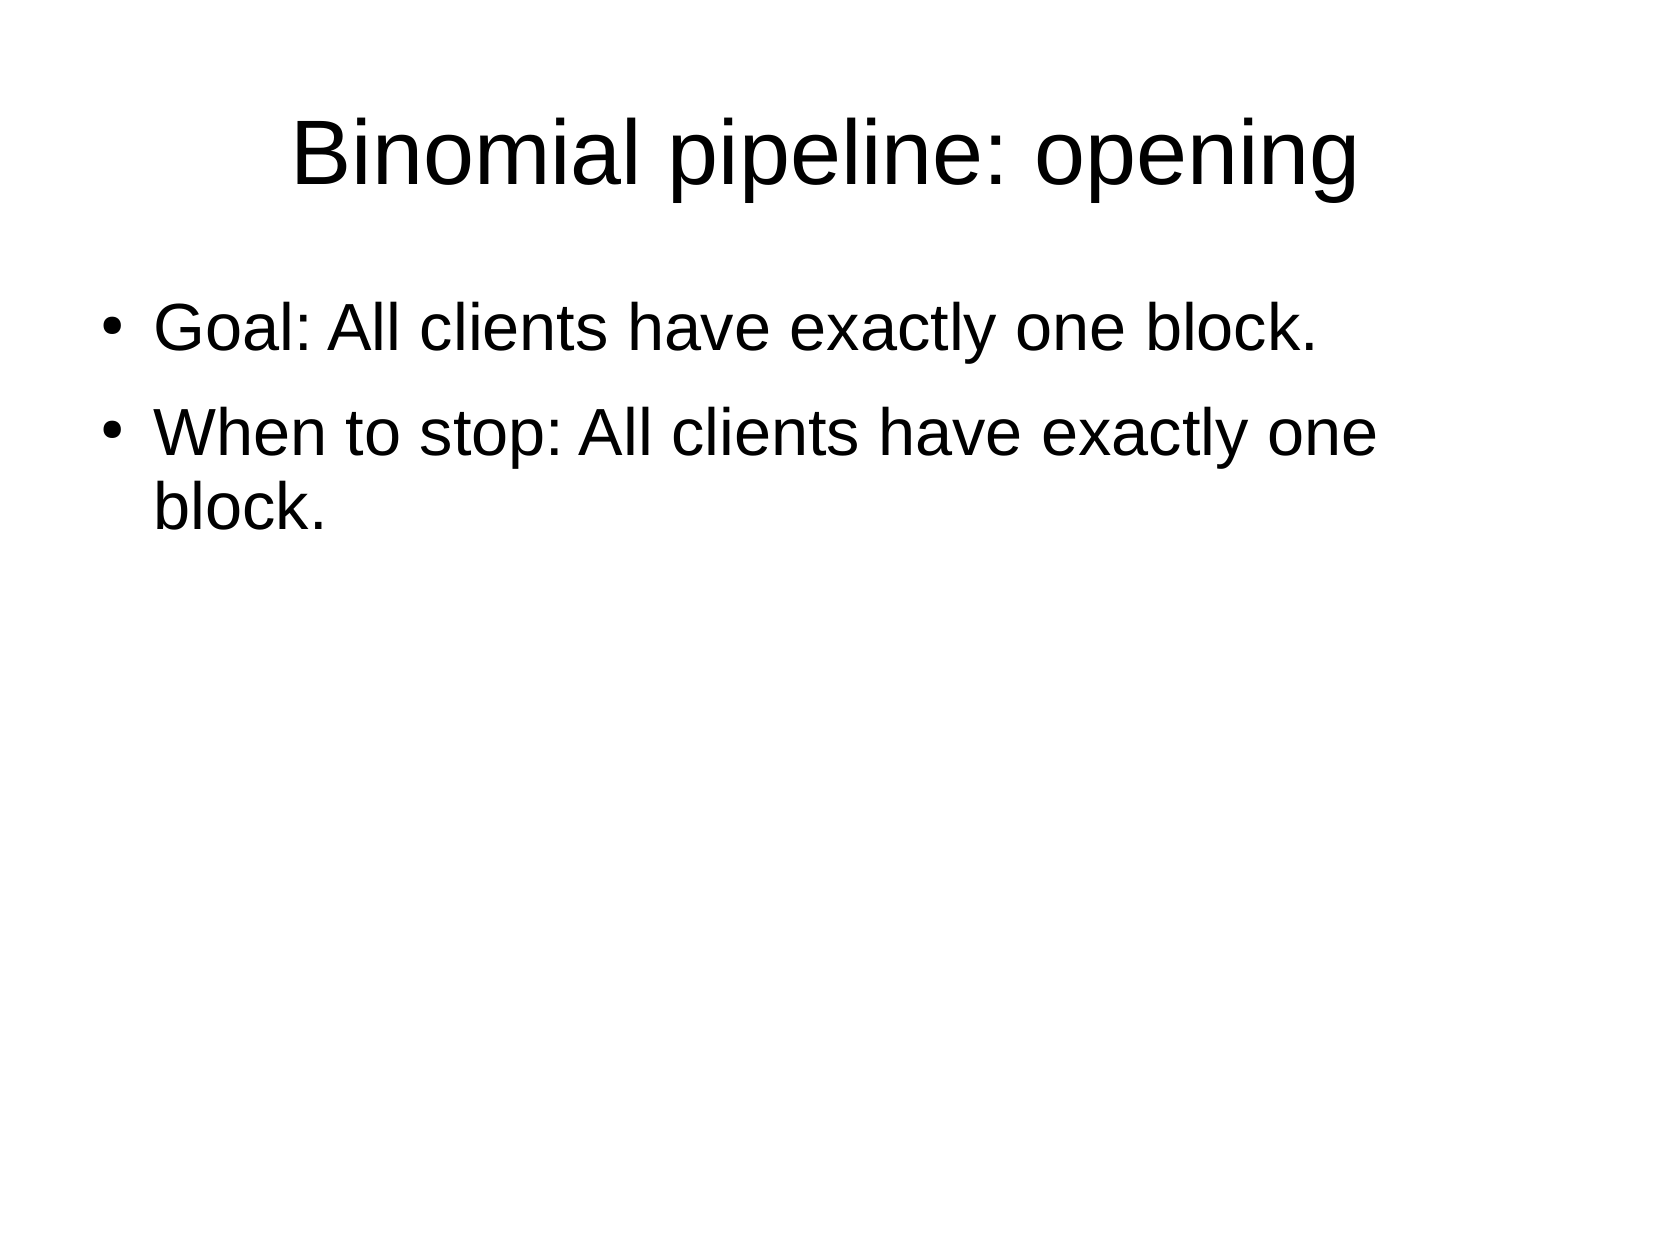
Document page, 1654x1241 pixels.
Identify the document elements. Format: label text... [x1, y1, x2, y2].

list Goal: All clients have exactly one block. When to stop: All clients have exactly one block. [82, 290, 1571, 1010]
title Binomial pipeline: opening [82, 49, 1571, 257]
